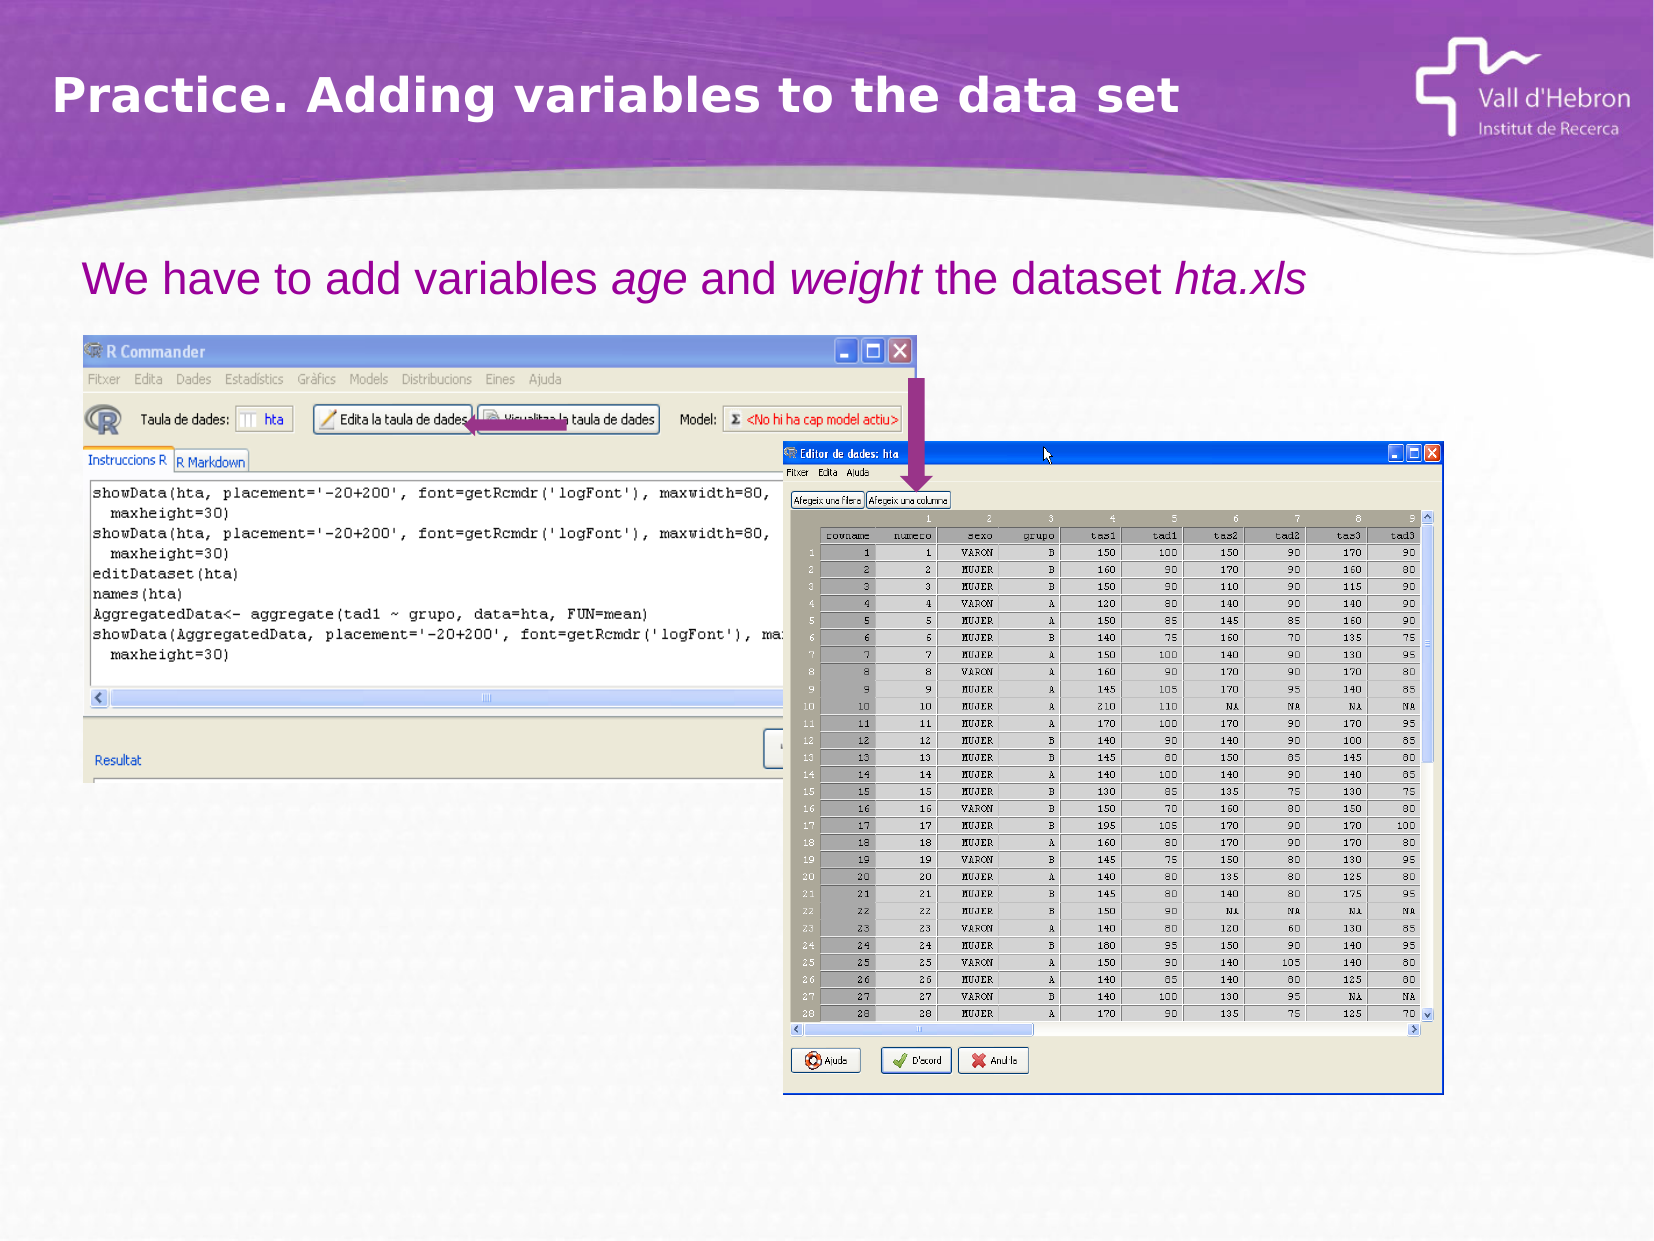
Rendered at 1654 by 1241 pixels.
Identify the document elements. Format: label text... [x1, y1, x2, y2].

text_box We have to add variables age and weight the dataset hta.xls [66, 241, 1497, 312]
text_box Practice. Adding variables to the data set [51, 67, 1182, 134]
text_box [463, 413, 567, 437]
text_box [899, 378, 934, 493]
picture [0, 0, 1654, 1241]
